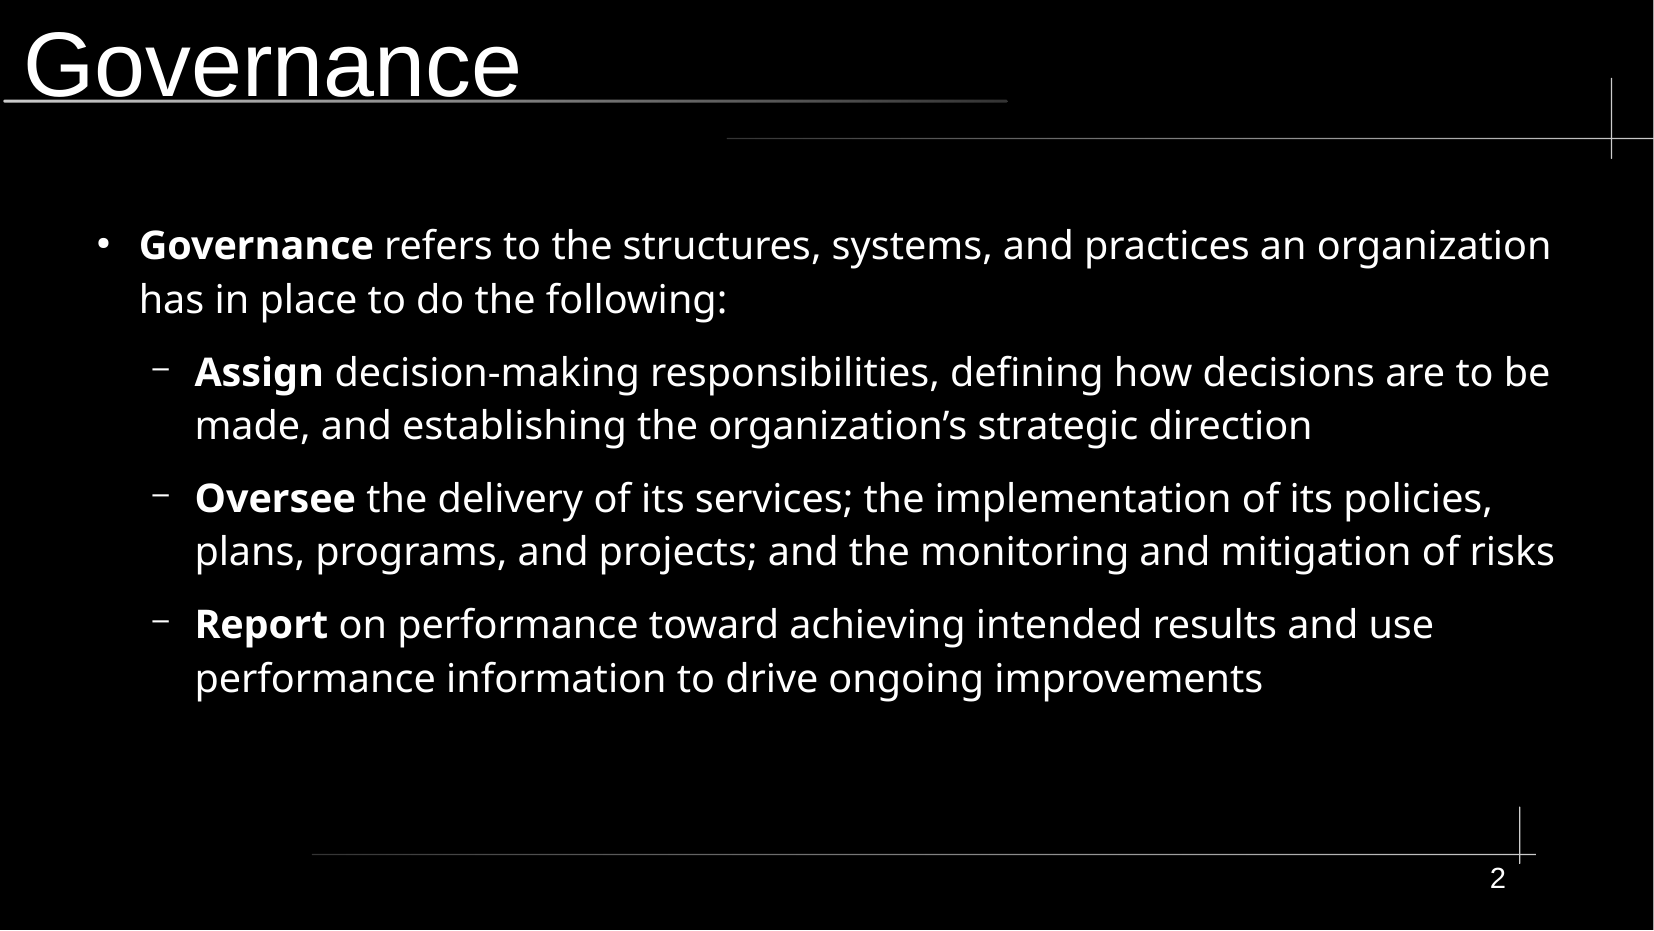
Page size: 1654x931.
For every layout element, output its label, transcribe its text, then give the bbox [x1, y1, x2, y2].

title Governance [23, 11, 1589, 119]
list Governance refers to the structures, systems, and practices an organization has in place to do the following: Assign decision-making responsibilities, defining how decisions are to be made, and establishing the organization’s strategic direction Oversee the delivery of its services; the implementation of its policies, plans, programs, and projects; and the monitoring and mitigation of risks Report on performance toward achieving intended results and use performance information to drive ongoing improvements [82, 217, 1571, 758]
